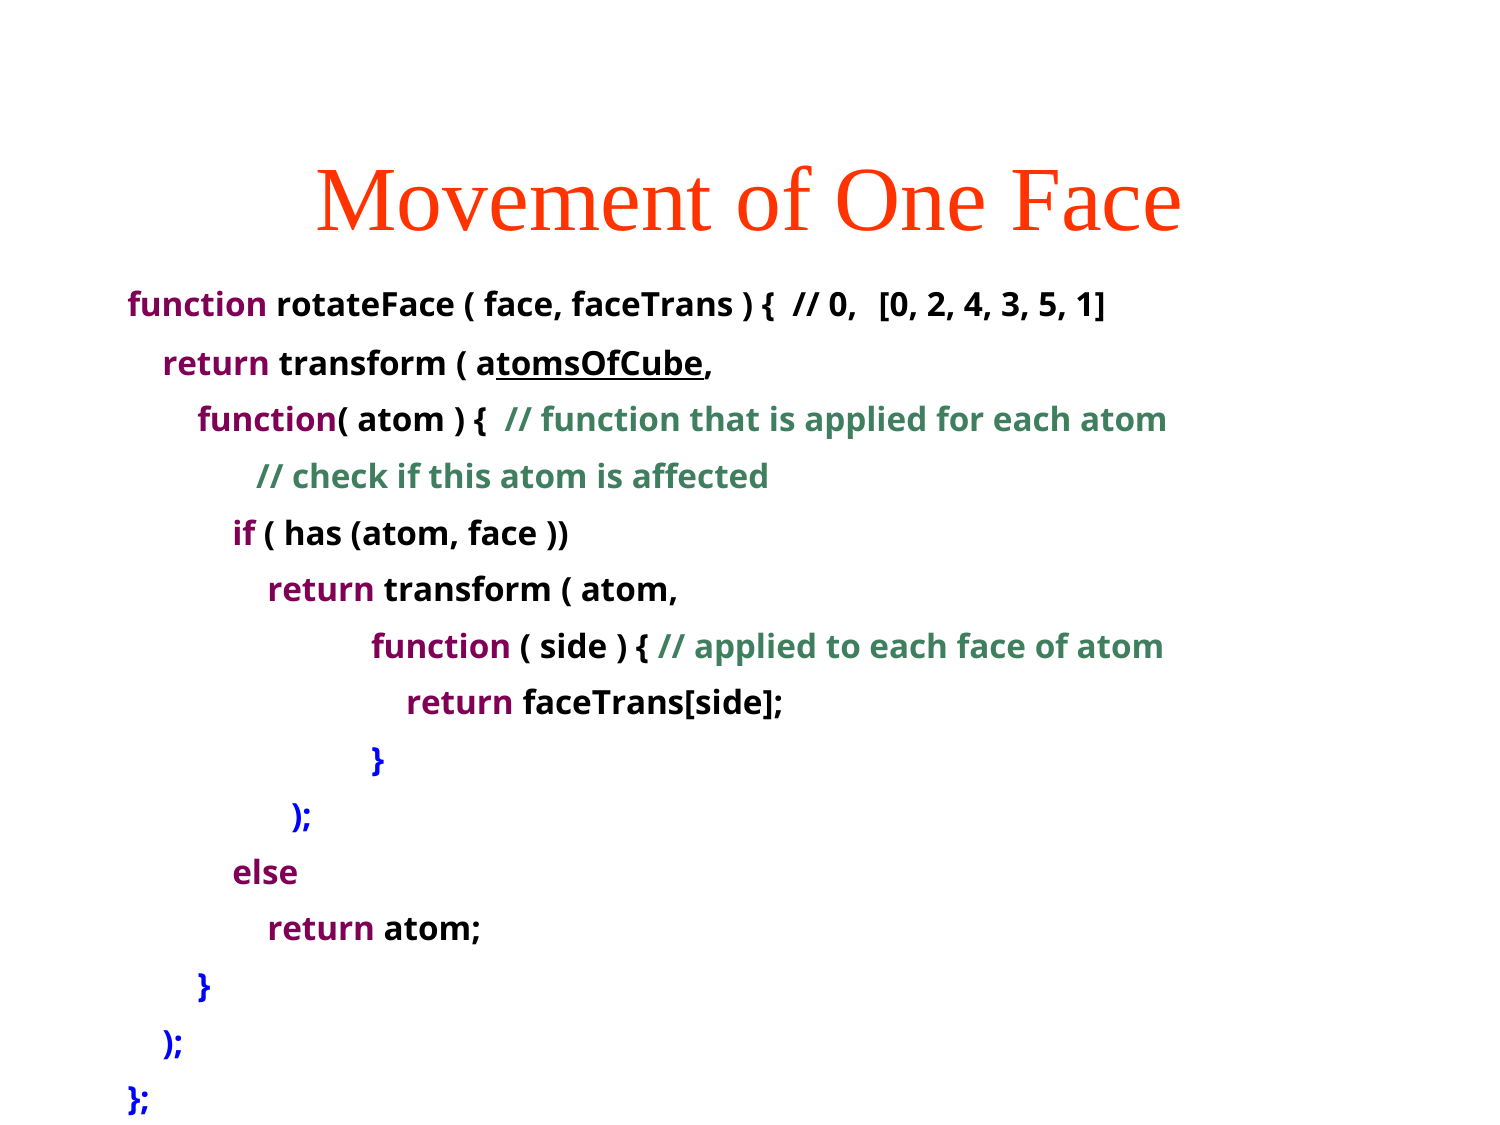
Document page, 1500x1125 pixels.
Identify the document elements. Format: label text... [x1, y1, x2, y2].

list function rotateFace ( face, faceTrans ) { // 0, [0, 2, 4, 3, 5, 1] return transform ( atomsOfCube, function( atom ) { // function that is applied for each atom // check if this atom is affected if ( has (atom, face )) return transform ( atom, function ( side ) { // applied to each face of atom return faceTrans[side]; } ); else return atom; } ); }; [112, 262, 1388, 1125]
title Movement of One Face [112, 99, 1388, 262]
